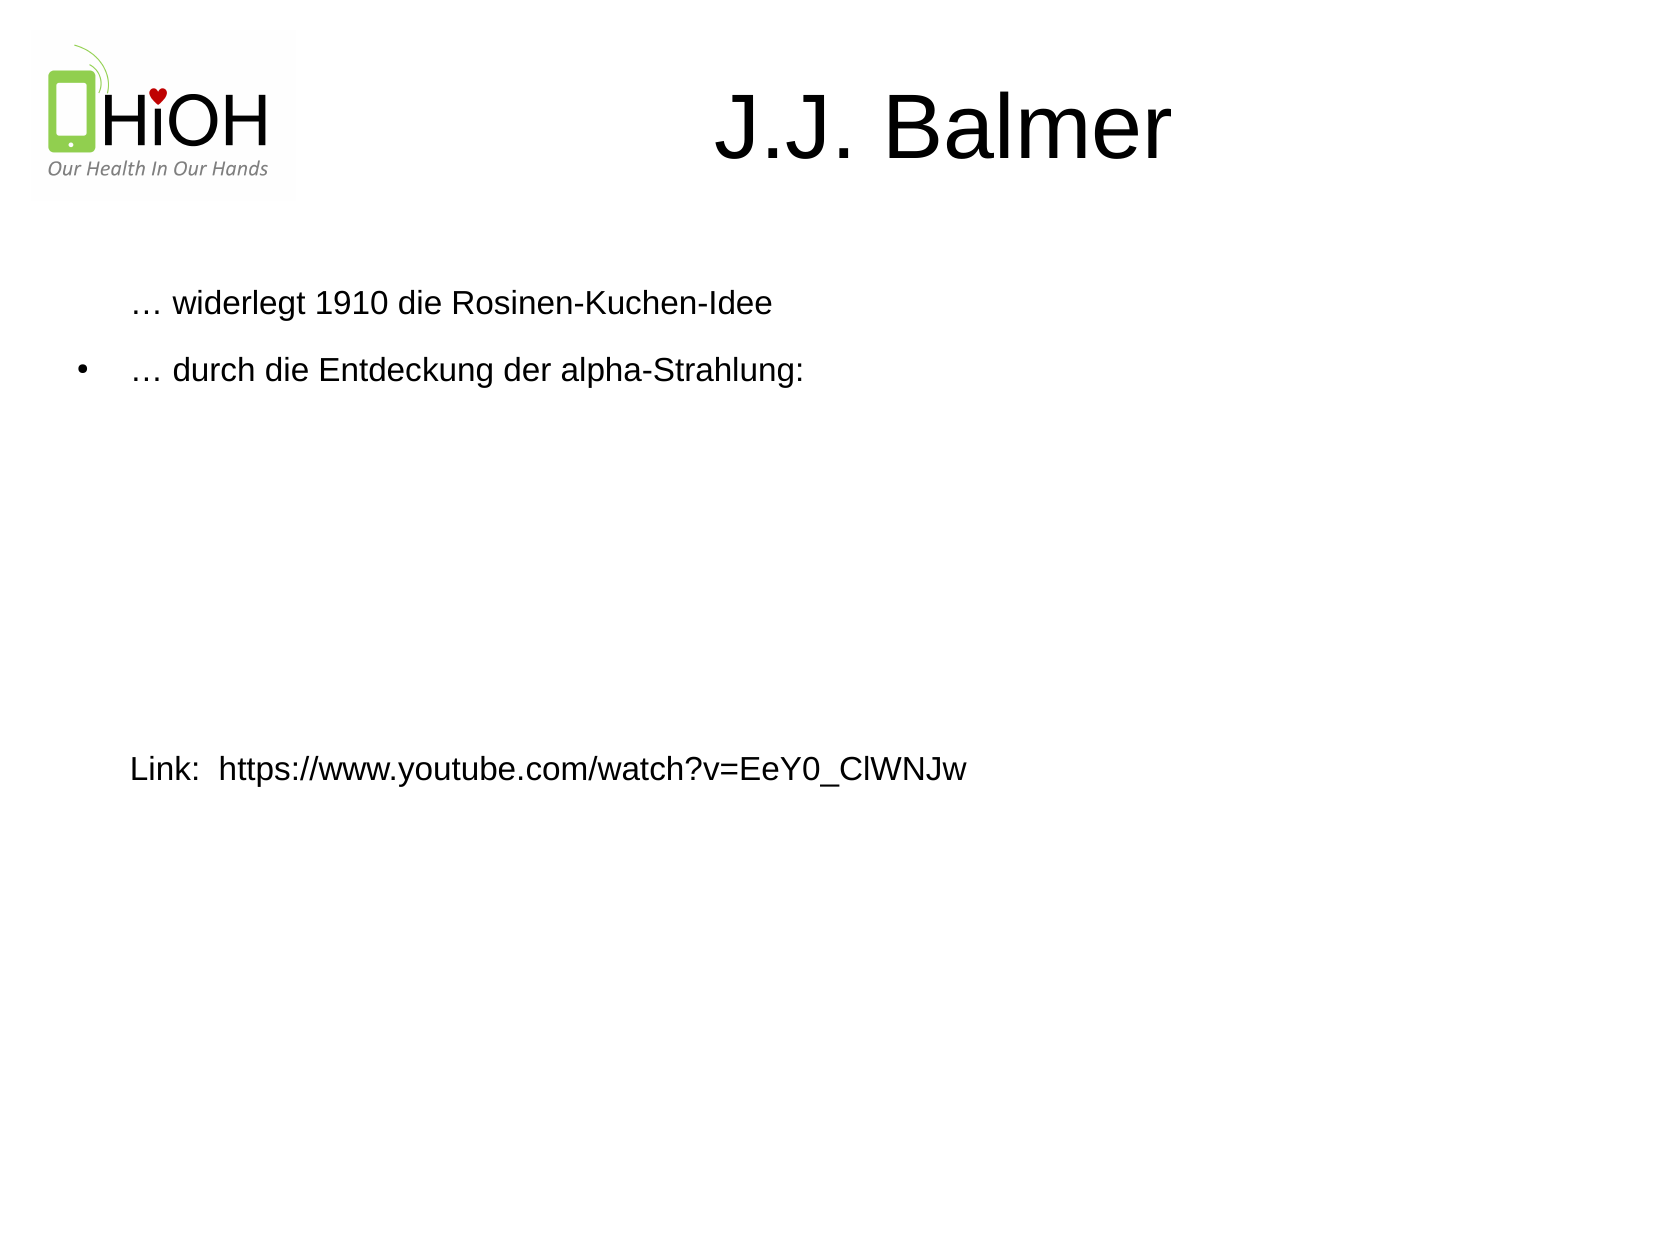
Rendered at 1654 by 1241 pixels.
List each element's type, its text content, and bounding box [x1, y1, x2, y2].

picture [31, 30, 296, 201]
title J.J. Balmer [212, 23, 1654, 231]
list … widerlegt 1910 die Rosinen-Kuchen-Idee … durch die Entdeckung der alpha-Strahlung: Link: https://www.youtube.com/watch?v=EeY0_ClWNJw [59, 284, 1548, 1004]
